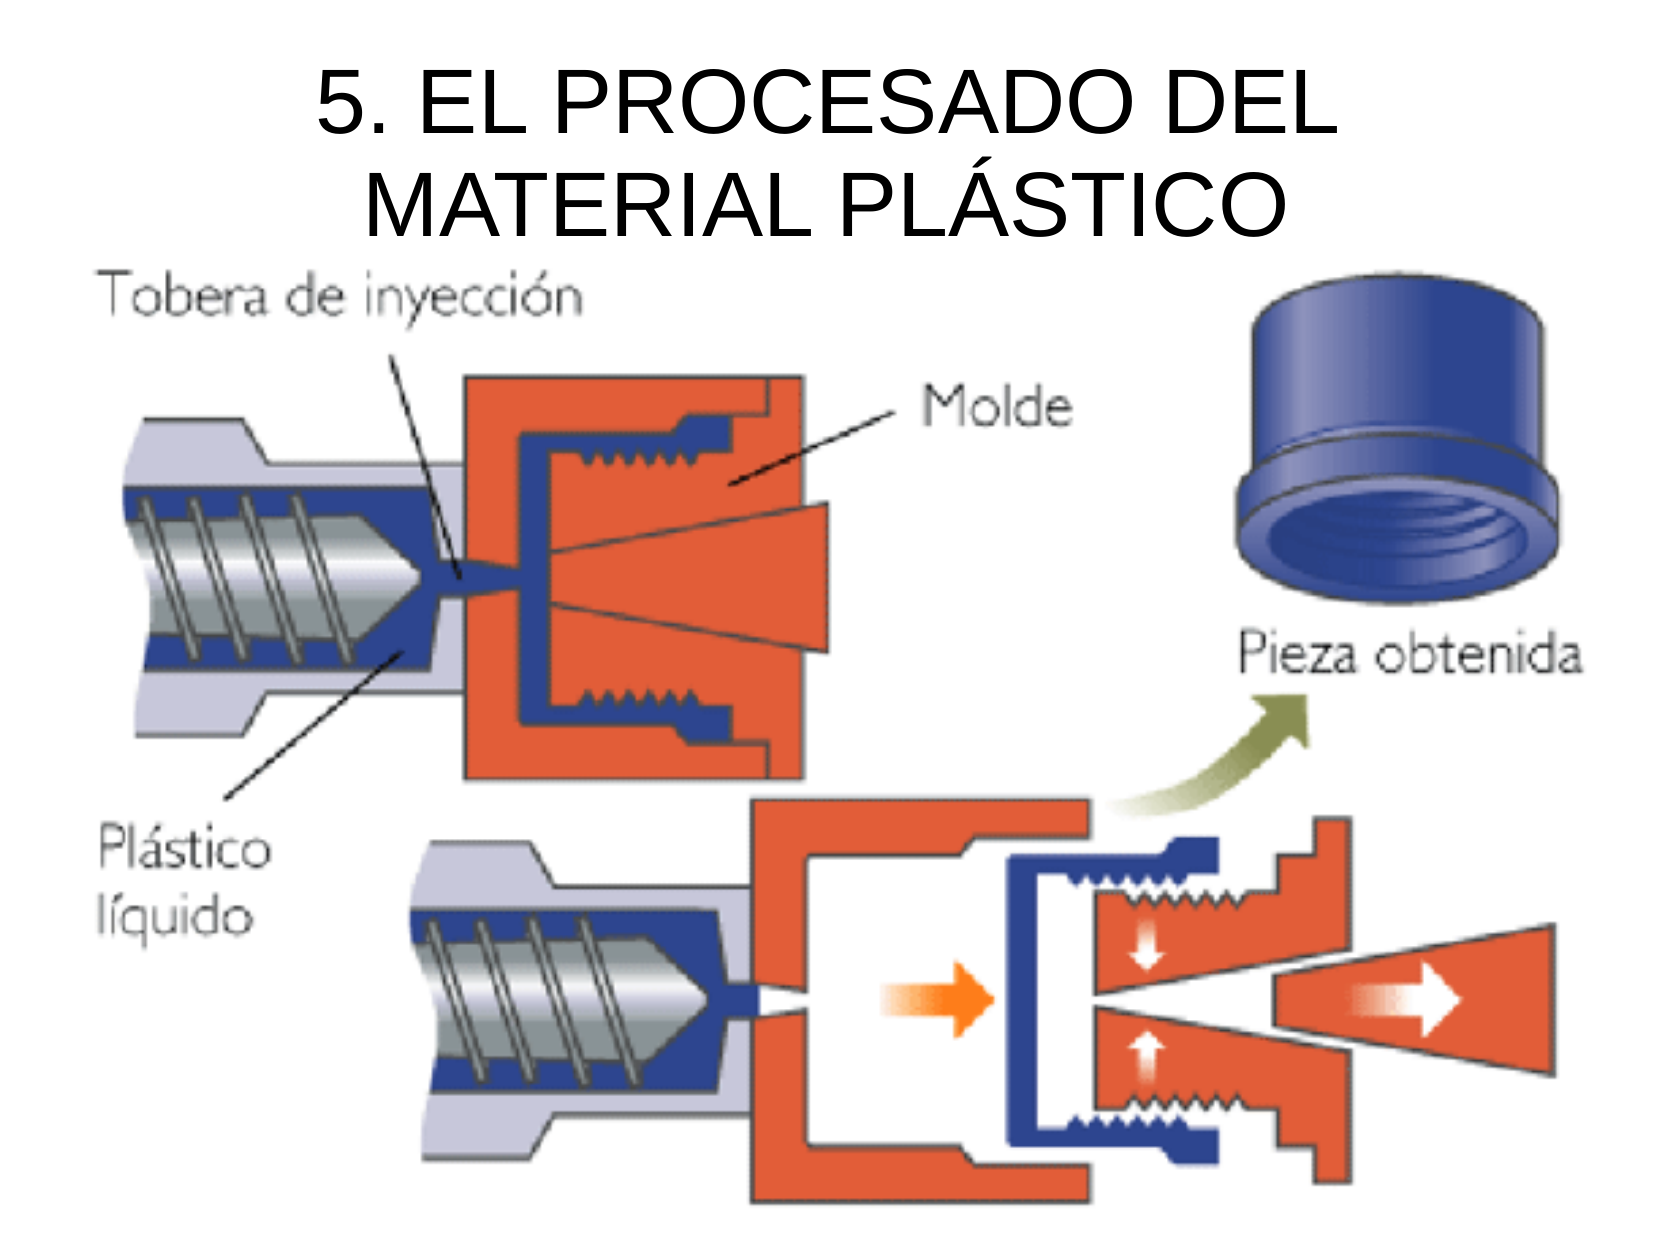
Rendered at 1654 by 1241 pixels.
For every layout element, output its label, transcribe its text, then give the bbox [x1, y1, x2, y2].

title 5. EL PROCESADO DEL MATERIAL PLÁSTICO [82, 49, 1571, 257]
picture [88, 265, 1595, 1211]
